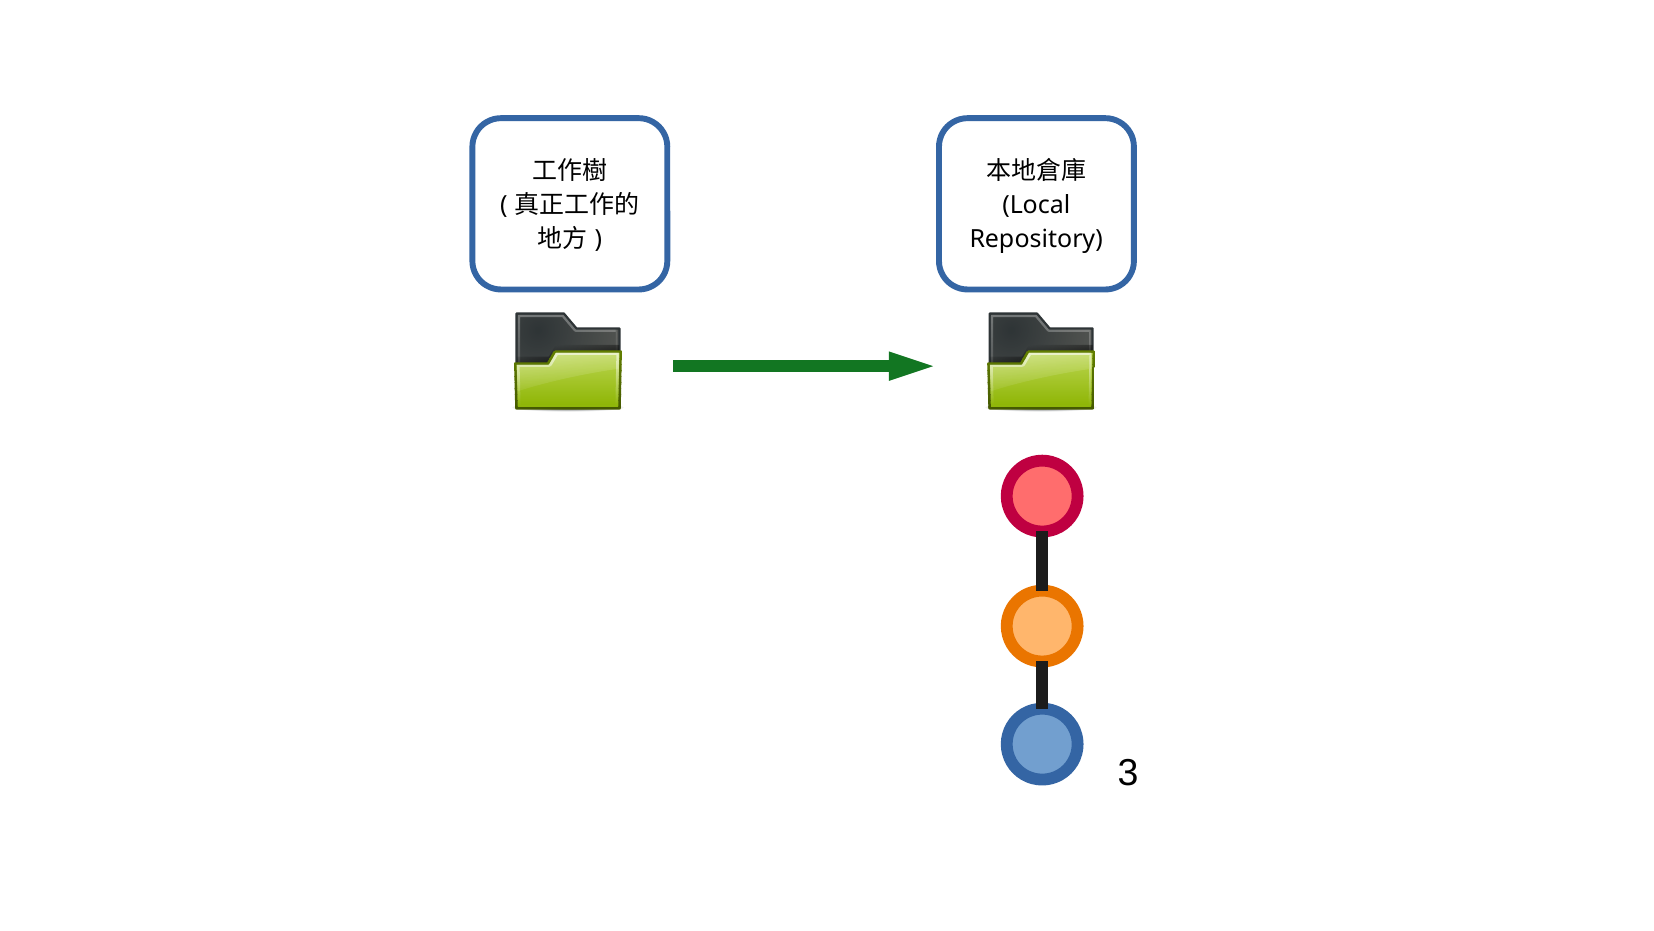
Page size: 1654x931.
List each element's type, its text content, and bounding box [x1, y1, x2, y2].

picture [510, 303, 626, 418]
text_box [1006, 709, 1078, 780]
text_box [1006, 460, 1078, 532]
text_box 工作樹 (真正工作的地方) [472, 118, 668, 290]
text_box [1006, 591, 1078, 661]
text_box 本地倉庫 (Local Repository) [938, 118, 1134, 290]
picture [983, 303, 1099, 418]
text_box 3 [1098, 744, 1158, 801]
